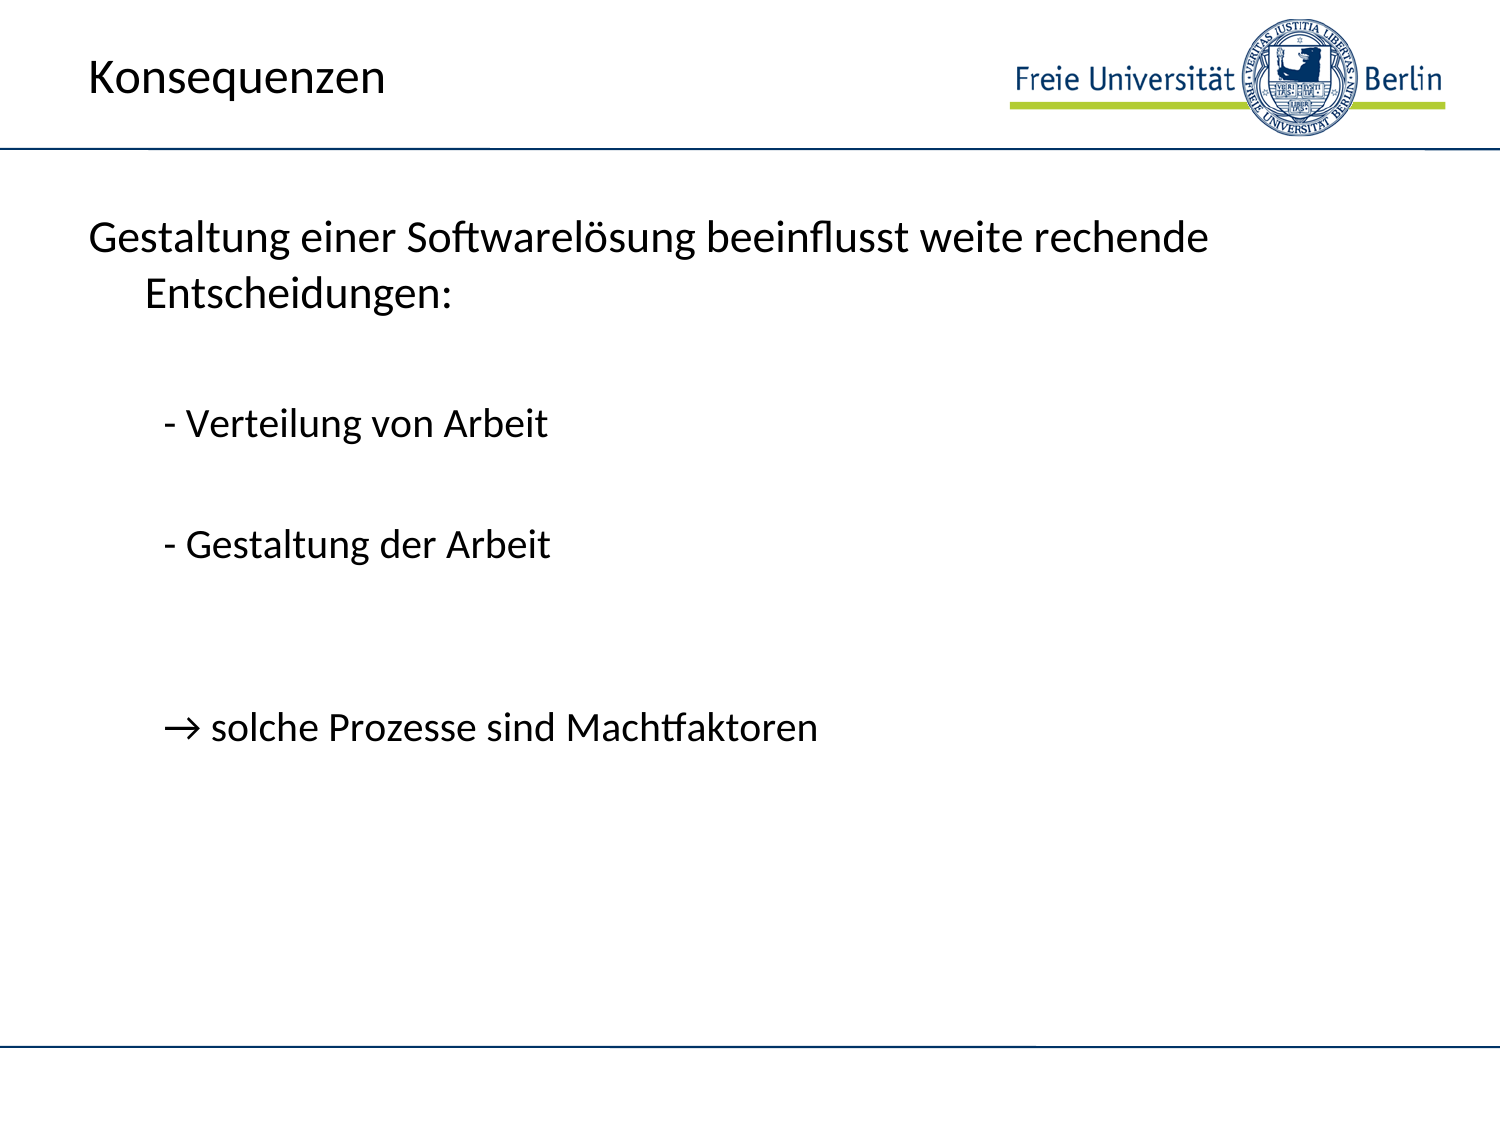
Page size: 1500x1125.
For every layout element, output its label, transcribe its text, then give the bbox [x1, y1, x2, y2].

title Konsequenzen [88, 12, 974, 135]
list Gestaltung einer Softwarelösung beeinflusst weite rechende Entscheidungen: - Verteilung von Arbeit - Gestaltung der Arbeit → solche Prozesse sind Machtfaktoren [88, 206, 1417, 1033]
picture [1009, 19, 1446, 137]
